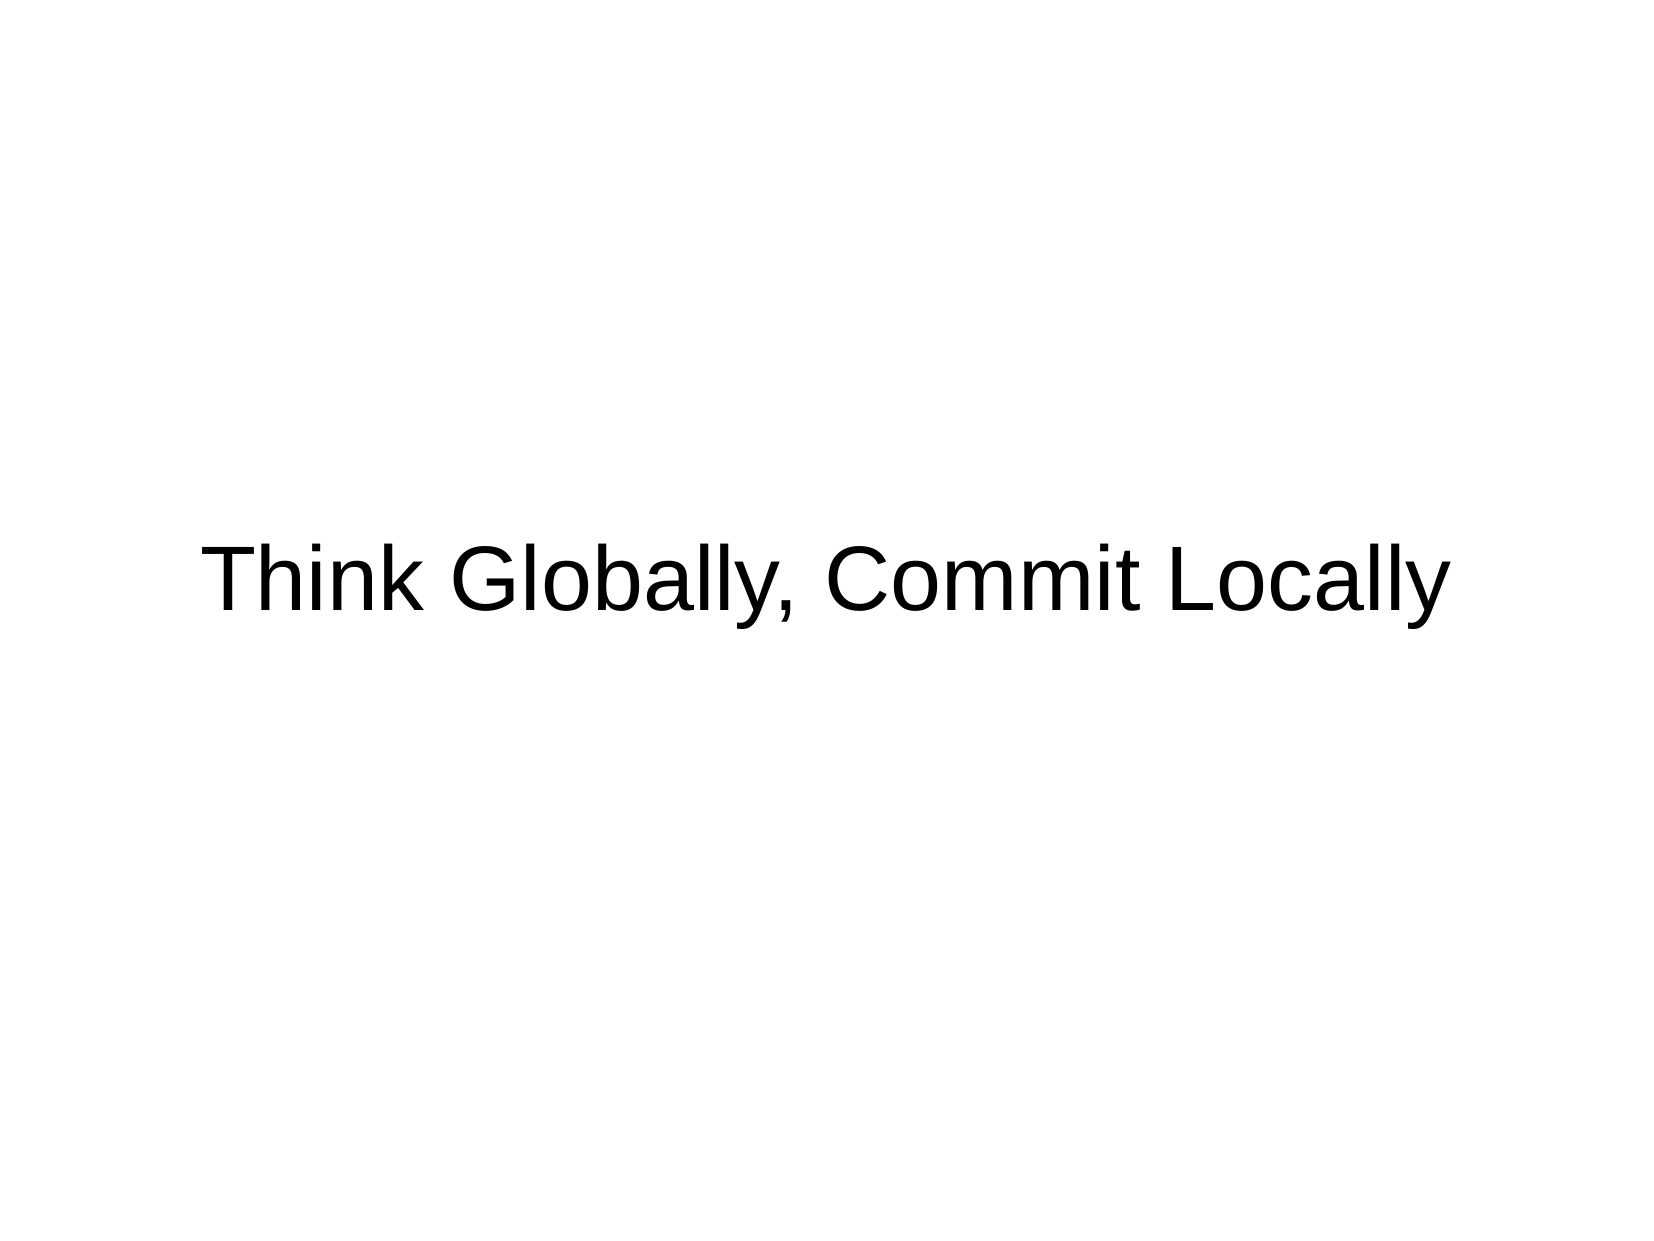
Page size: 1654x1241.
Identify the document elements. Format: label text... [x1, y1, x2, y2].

subtitle Think Globally, Commit Locally [82, 49, 1571, 1109]
